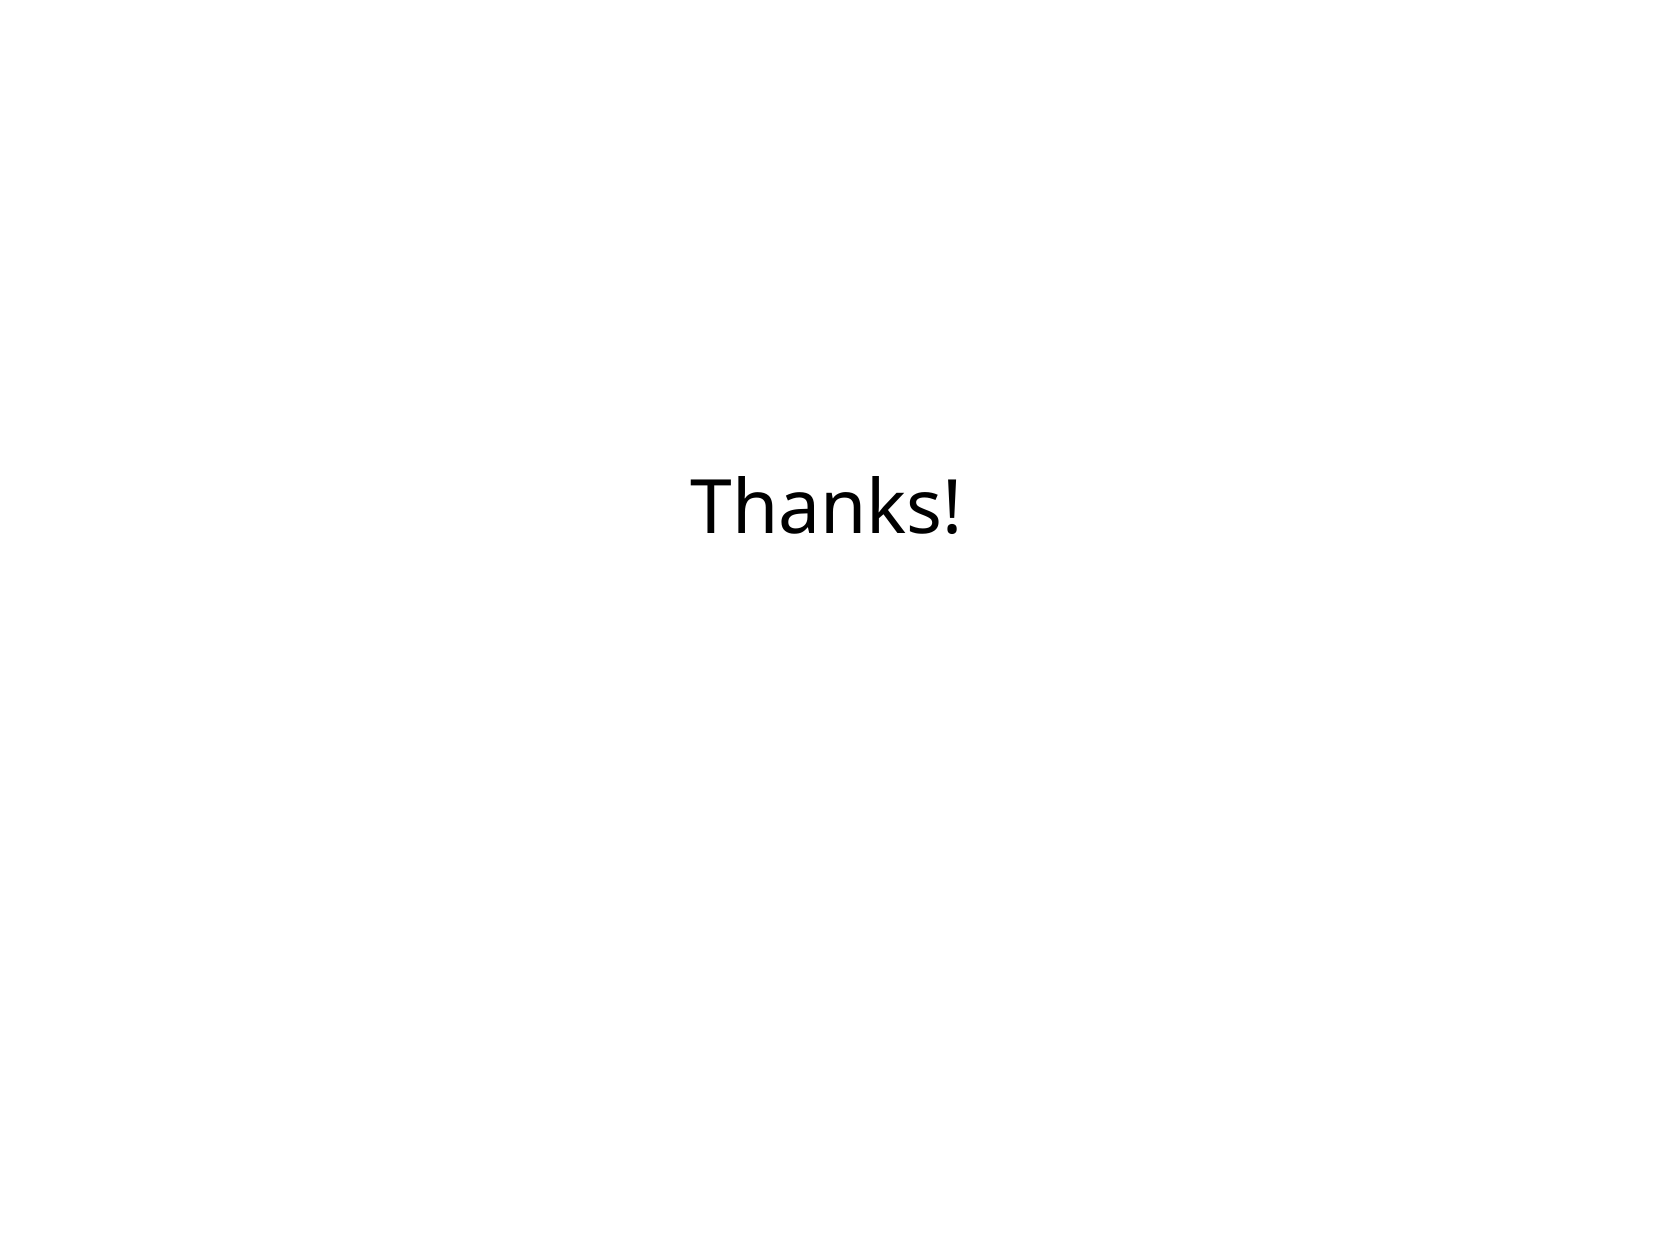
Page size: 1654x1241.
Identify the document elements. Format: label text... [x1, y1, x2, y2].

subtitle Thanks! [82, 49, 1571, 1010]
